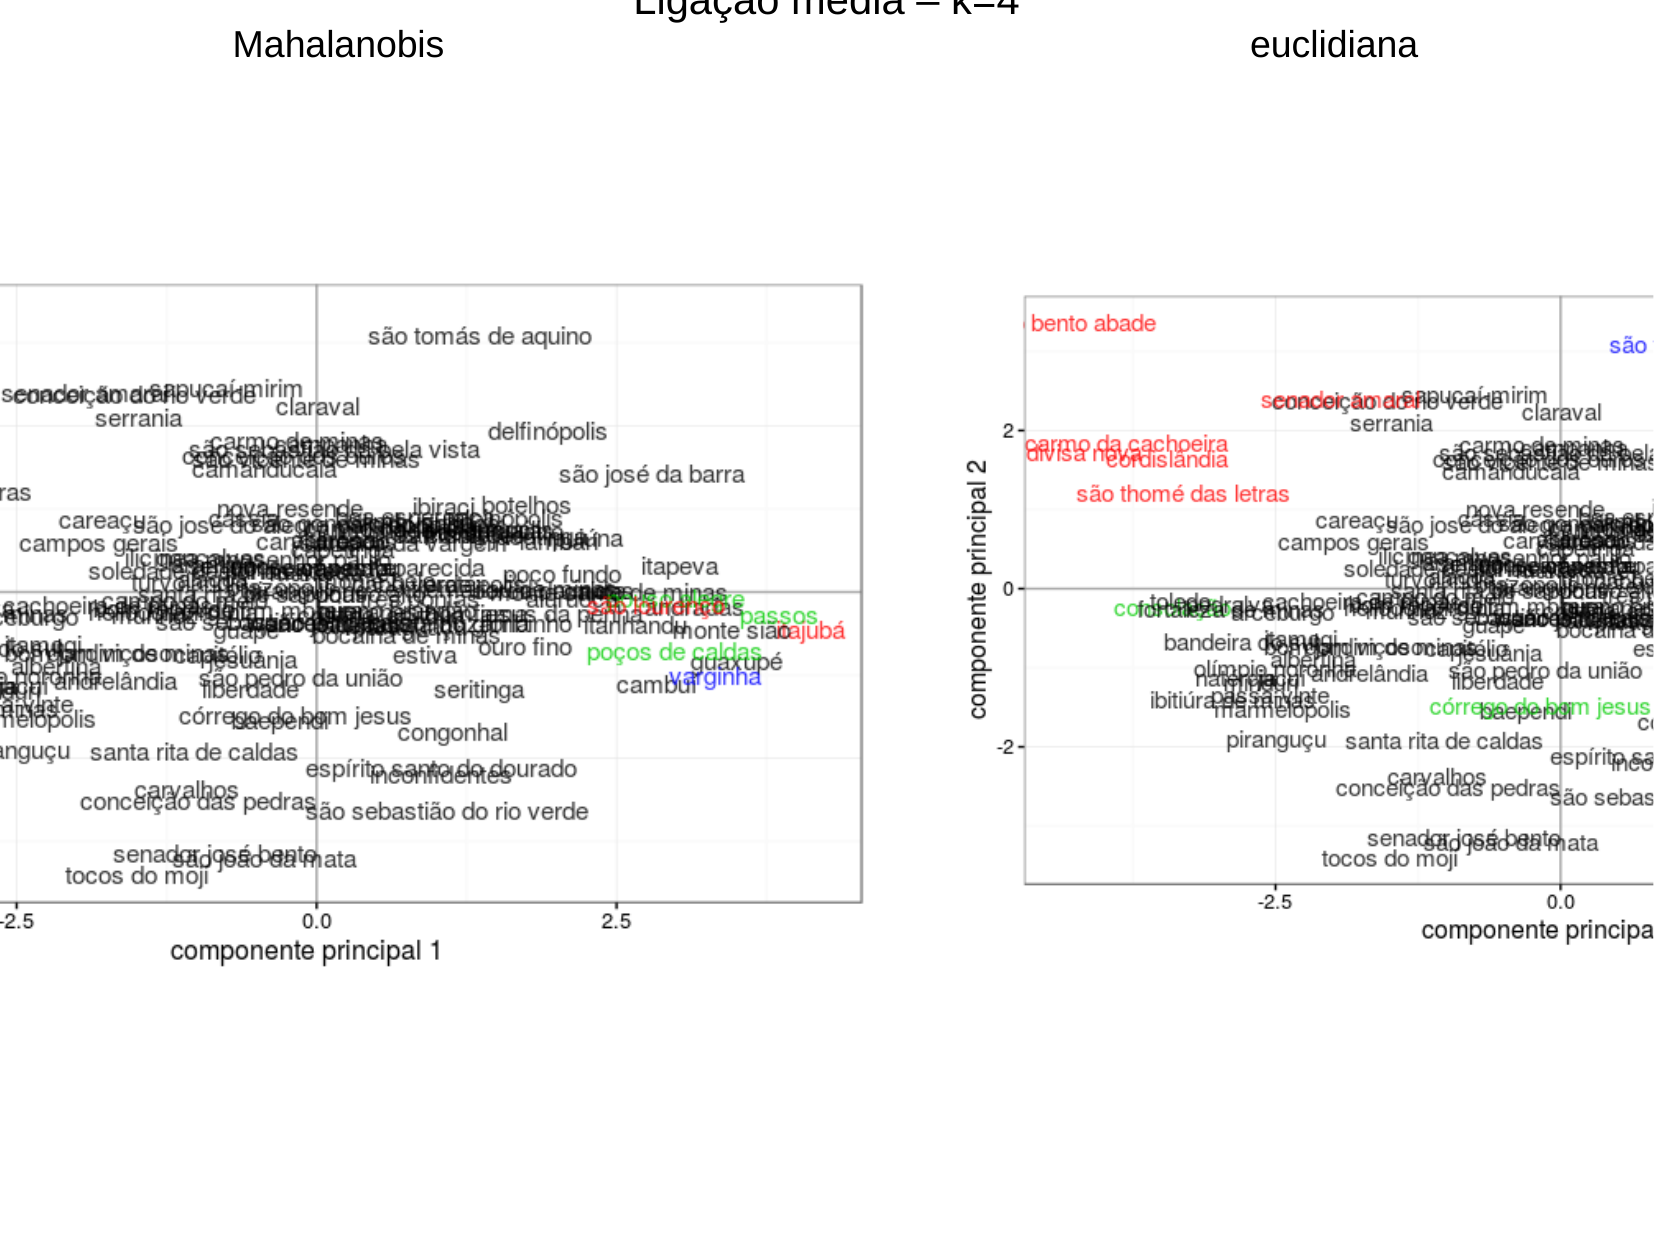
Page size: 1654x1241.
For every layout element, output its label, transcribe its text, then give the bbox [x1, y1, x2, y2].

picture [0, 233, 875, 978]
picture [950, 247, 1654, 956]
title Ligação média – k=4 Mahalanobis euclidiana [82, 0, 1571, 125]
